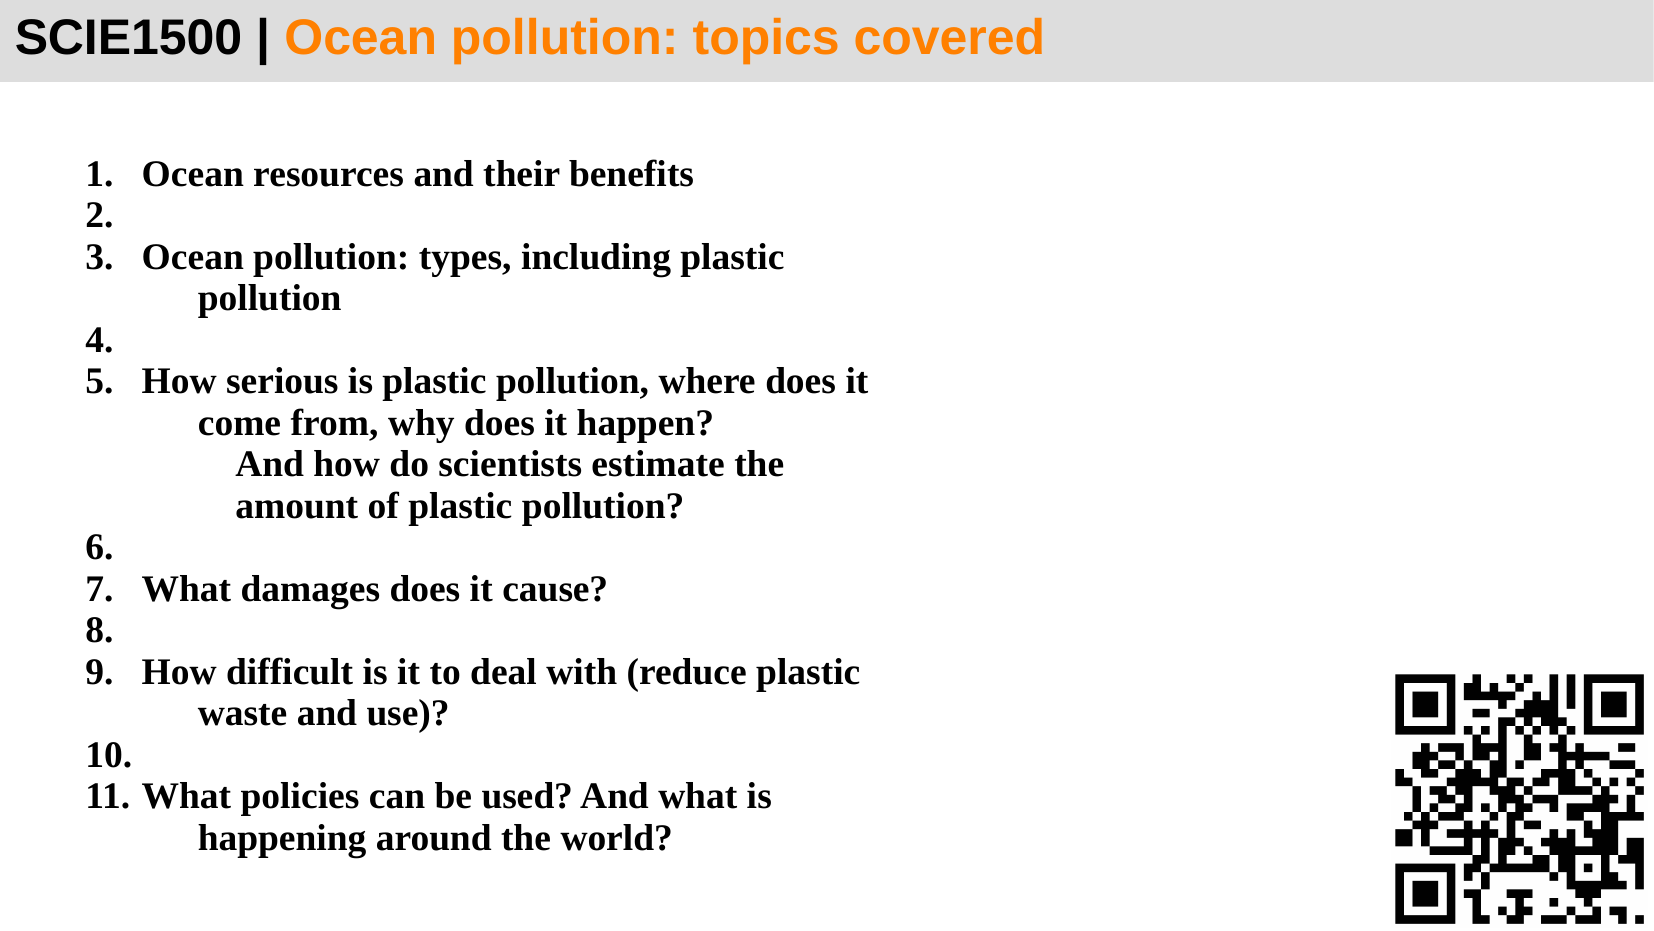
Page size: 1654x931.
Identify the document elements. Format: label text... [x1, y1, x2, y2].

text_box Ocean resources and their benefits Ocean pollution: types, including plastic pollution How serious is plastic pollution, where does it come from, why does it happen? And how do scientists estimate the amount of plastic pollution? What damages does it cause? How difficult is it to deal with (reduce plastic waste and use)? What policies can be used? And what is happening around the world? [70, 145, 894, 916]
text_box SCIE1500 | Ocean pollution: topics covered [0, 2, 1071, 76]
picture [1391, 670, 1648, 928]
text_box [0, 0, 1654, 83]
